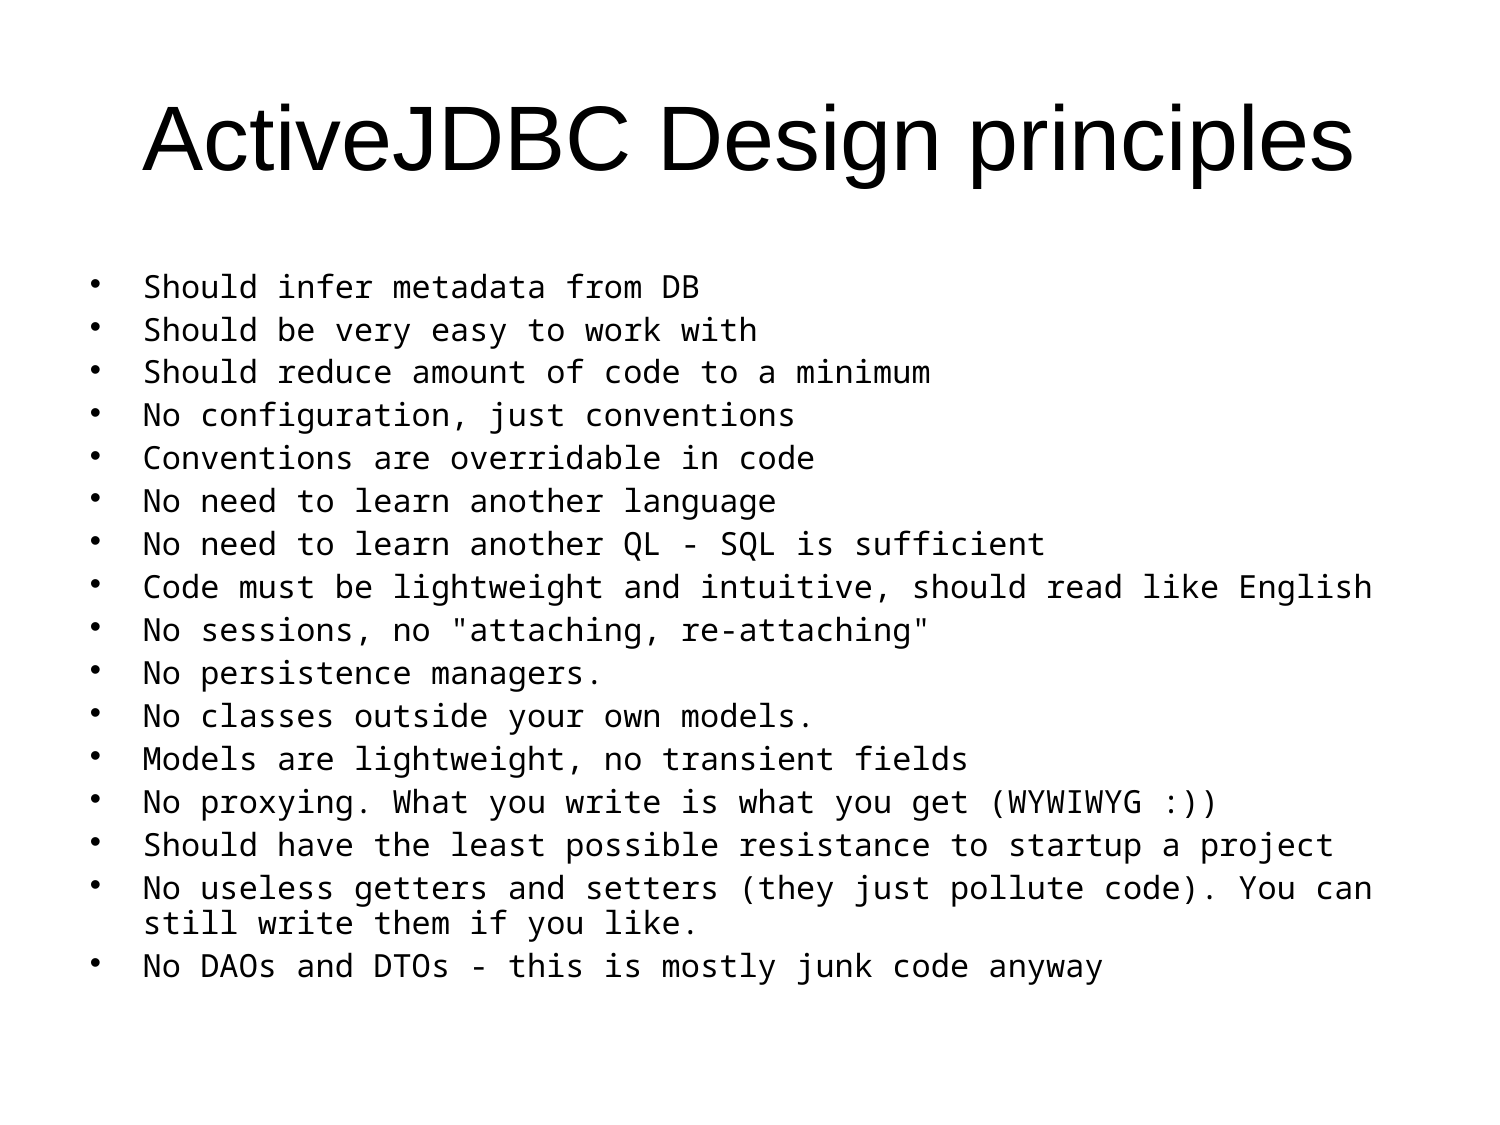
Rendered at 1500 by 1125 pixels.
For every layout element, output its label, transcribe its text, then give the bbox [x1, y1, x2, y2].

title ActiveJDBC Design principles [75, 45, 1426, 233]
list Should infer metadata from DB Should be very easy to work with Should reduce amount of code to a minimum No configuration, just conventions Conventions are overridable in code No need to learn another language No need to learn another QL - SQL is sufficient Code must be lightweight and intuitive, should read like English No sessions, no "attaching, re-attaching" No persistence managers. No classes outside your own models. Models are lightweight, no transient fields No proxying. What you write is what you get (WYWIWYG :)) Should have the least possible resistance to startup a project No useless getters and setters (they just pollute code). You can still write them if you like. No DAOs and DTOs - this is mostly junk code anyway [75, 262, 1426, 1005]
